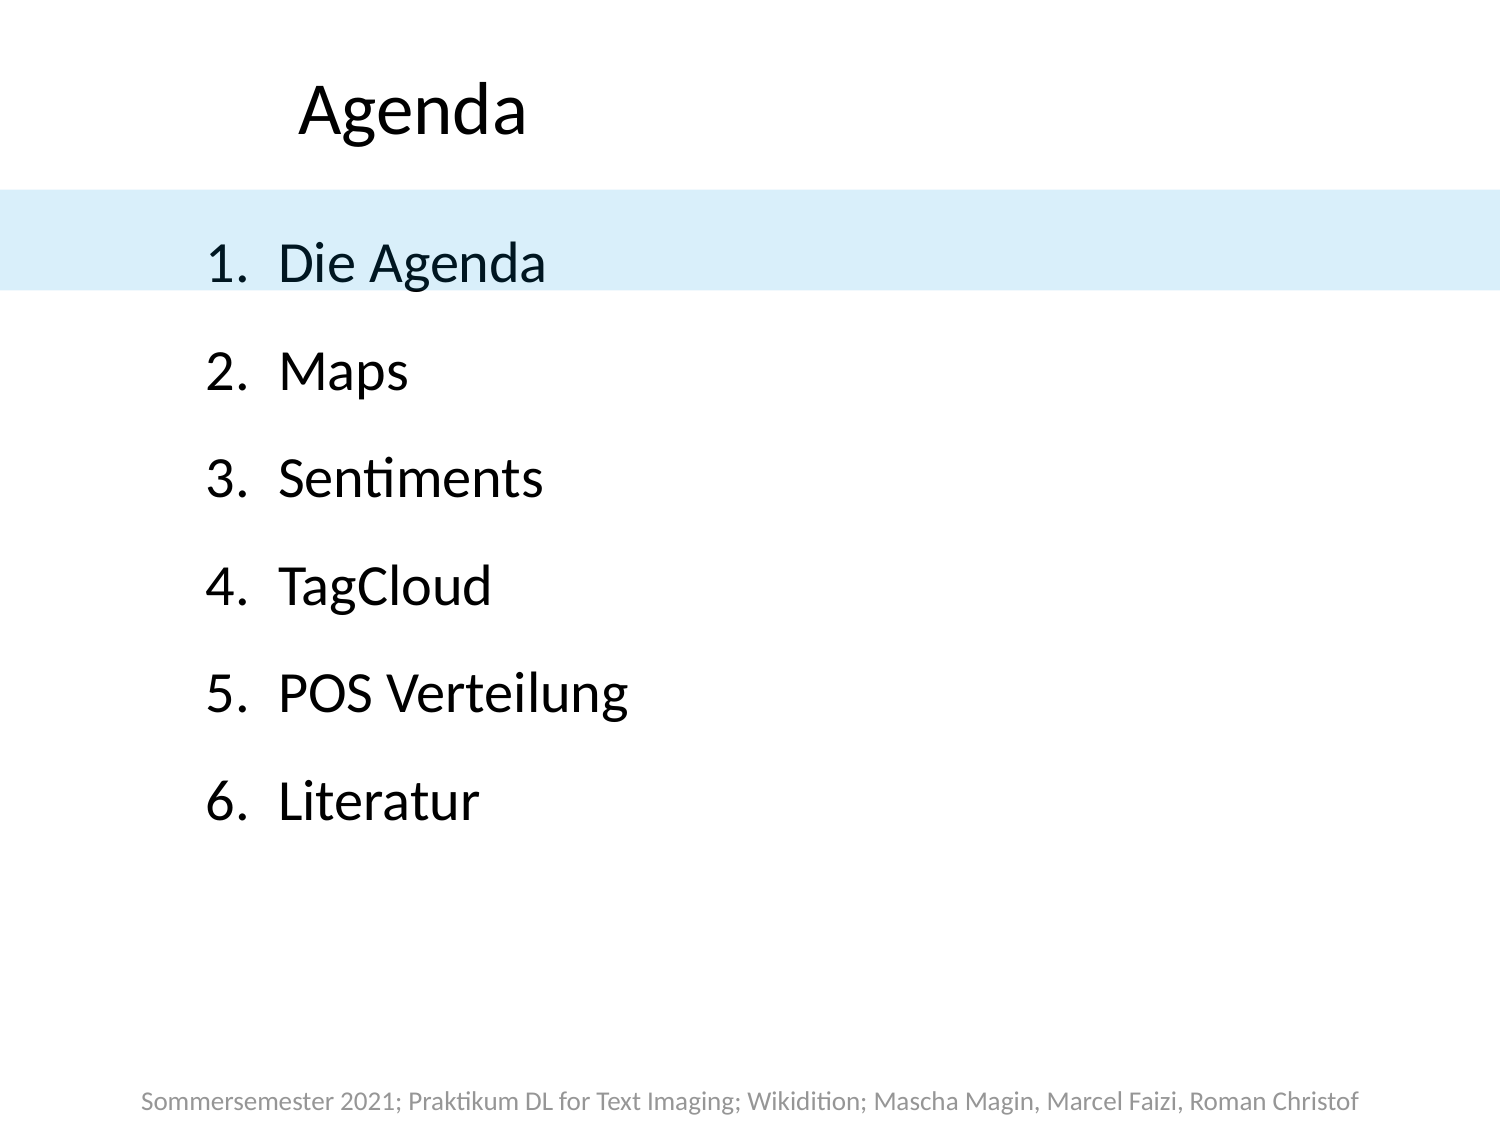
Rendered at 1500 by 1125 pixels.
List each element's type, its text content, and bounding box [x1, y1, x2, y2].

text_box [0, 189, 1500, 291]
title Agenda [200, 59, 626, 150]
